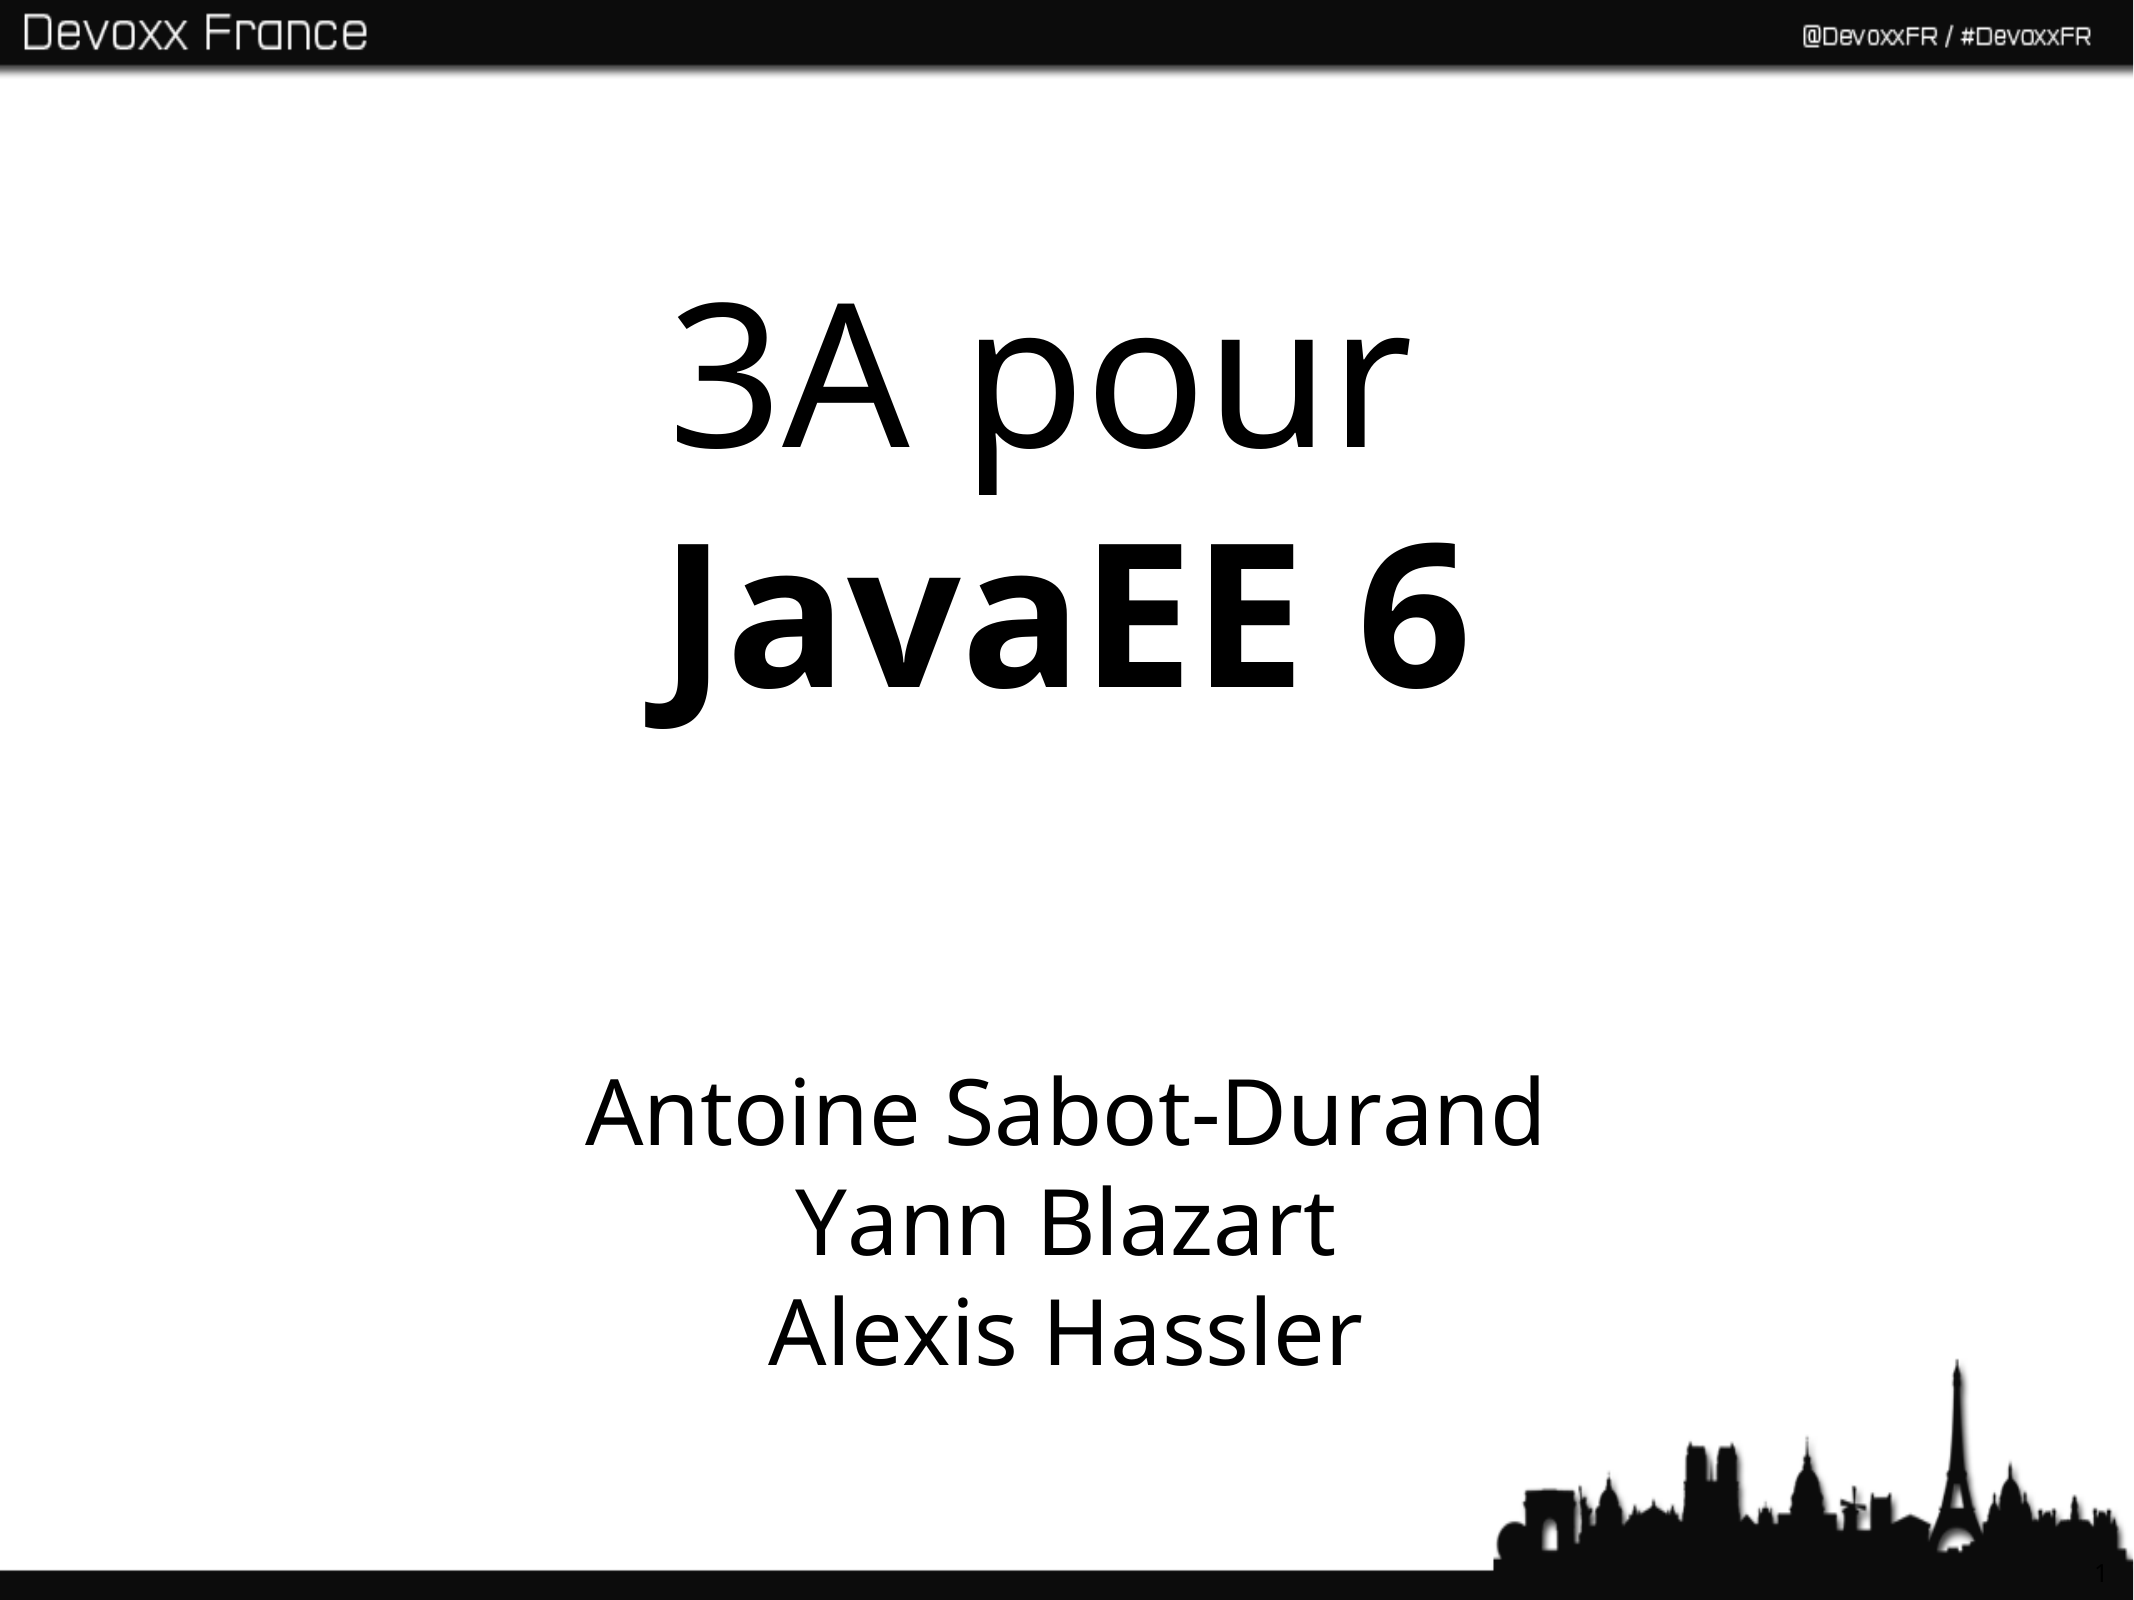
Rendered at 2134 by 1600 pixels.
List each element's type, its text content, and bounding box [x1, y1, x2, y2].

title 3A pour JavaEE 6 [151, 239, 1982, 897]
picture [0, 0, 2134, 1600]
text_box Antoine Sabot-Durand Yann Blazart Alexis Hassler [151, 1045, 1982, 1393]
